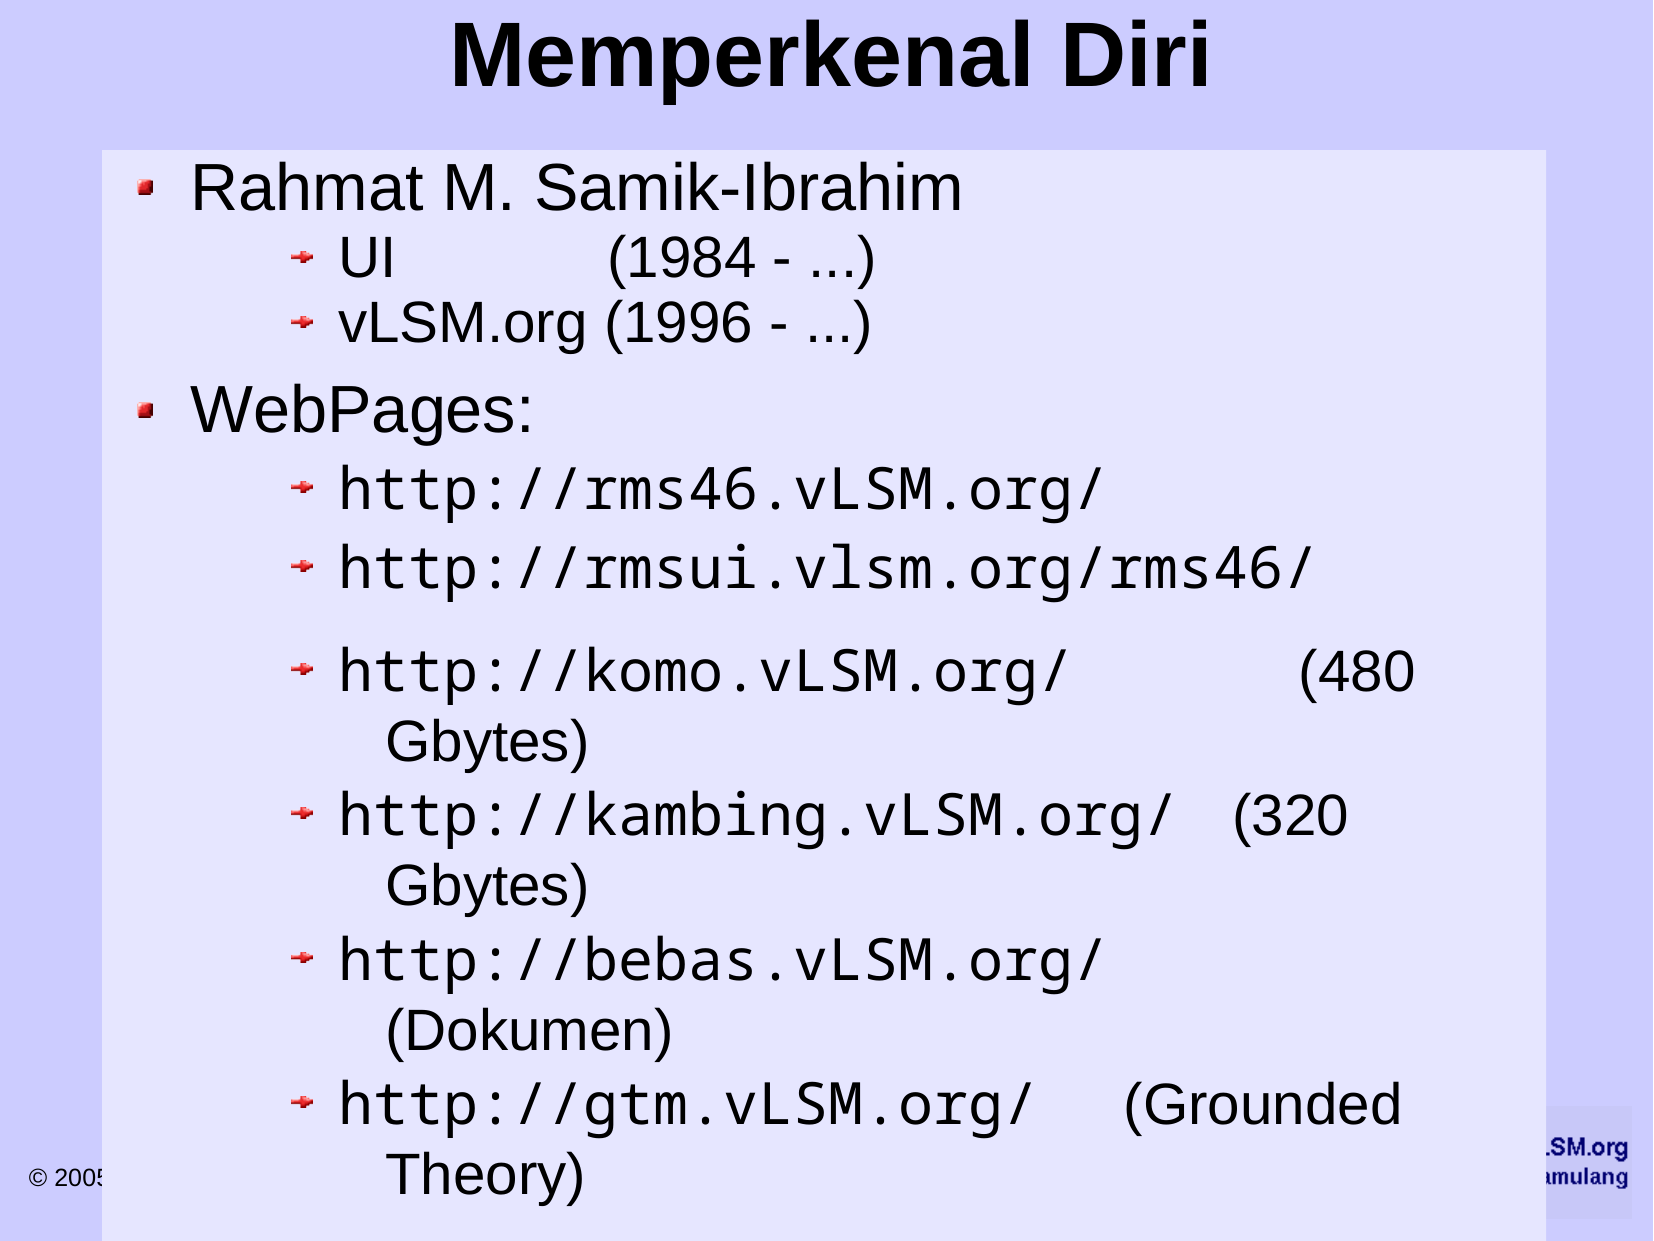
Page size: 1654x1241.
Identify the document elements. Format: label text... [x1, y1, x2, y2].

title Memperkenal Diri [39, 0, 1624, 110]
list Rahmat M. Samik-Ibrahim UI (1984 - ...) vLSM.org (1996 - ...) WebPages: http://rms46.vLSM.org/ http://rmsui.vlsm.org/rms46/ http://komo.vLSM.org/ (480 Gbytes) http://kambing.vLSM.org/ (320 Gbytes) http://bebas.vLSM.org/ (Dokumen) http://gtm.vLSM.org/ (Grounded Theory) http://www.sdn.or.id/ (SDN UNDP) http://de2.vlsm.org/ (De2.UI: distroLinux) [102, 150, 1547, 1083]
picture [1547, 1106, 1632, 1219]
picture [291, 1096, 313, 1108]
